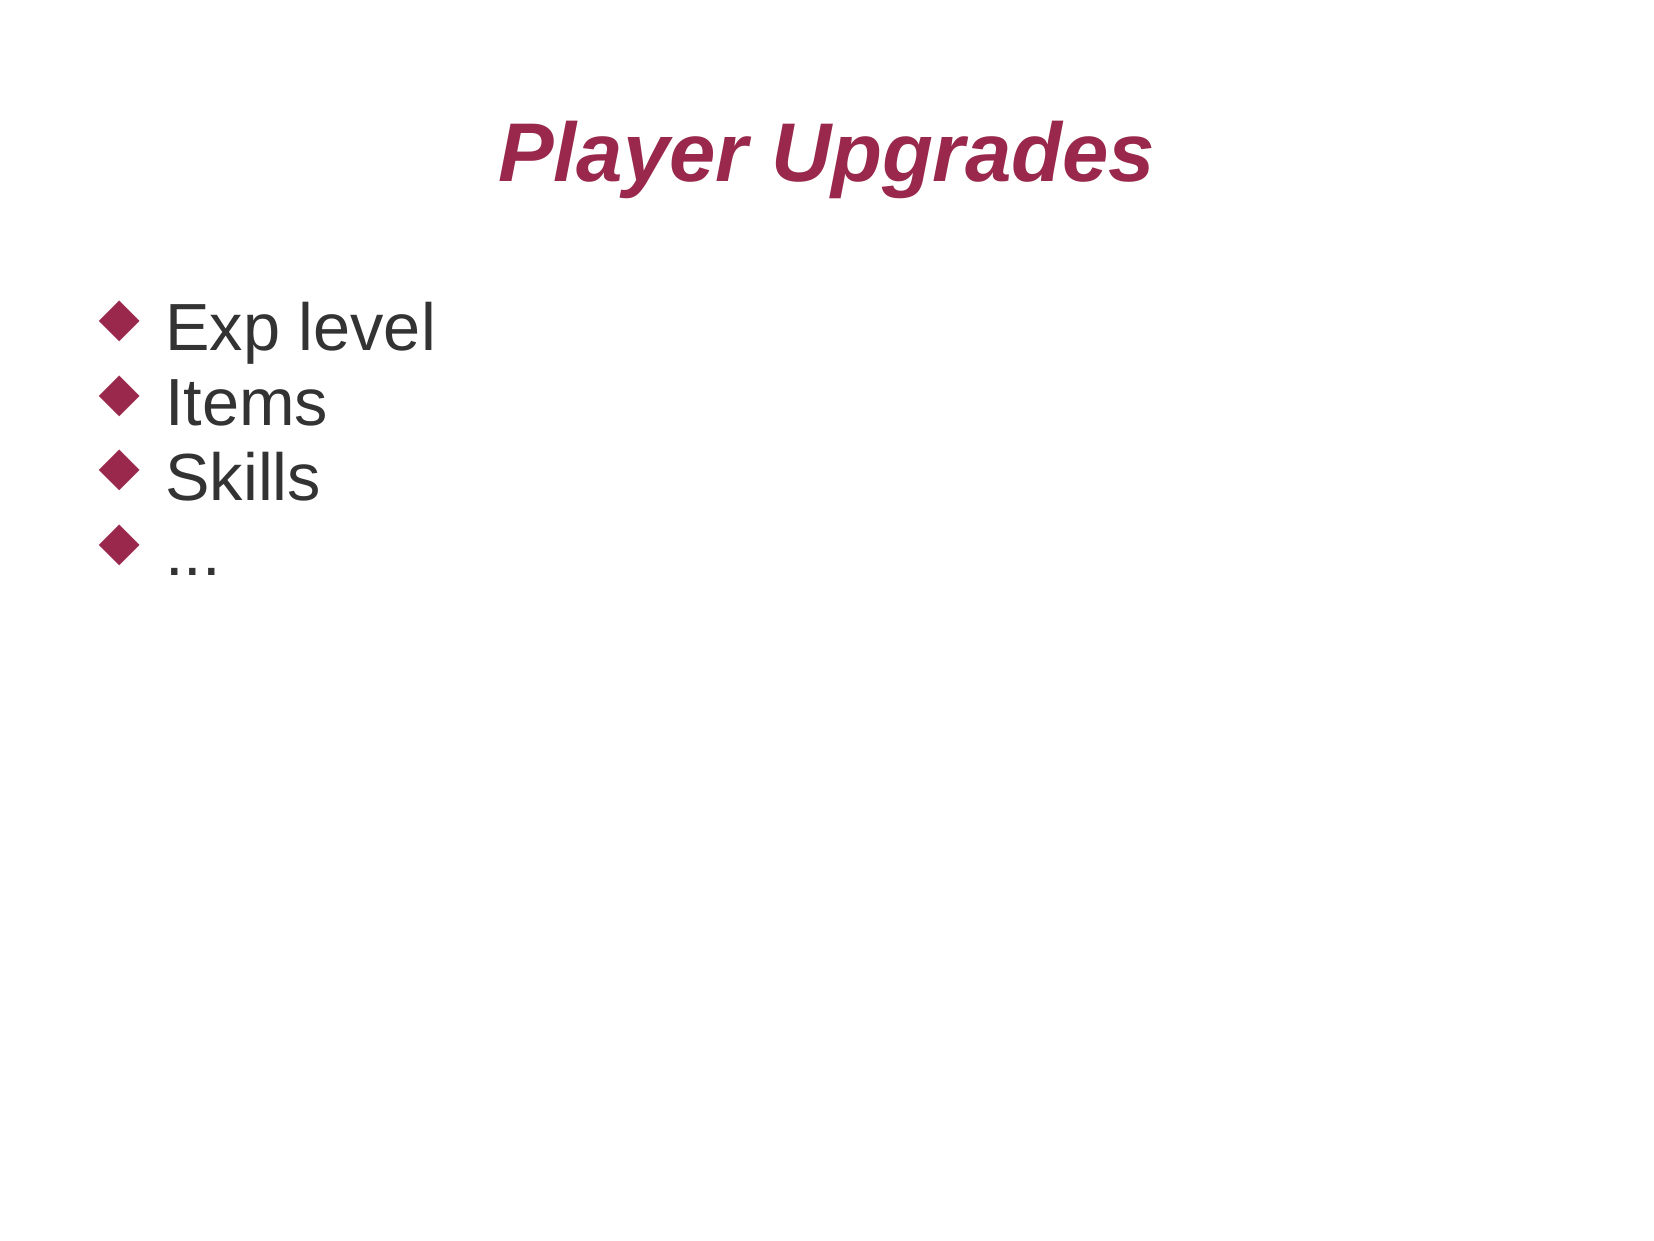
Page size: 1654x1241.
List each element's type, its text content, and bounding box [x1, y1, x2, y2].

list Exp level Items Skills ... [82, 290, 1571, 1109]
title Player Upgrades [82, 49, 1571, 257]
